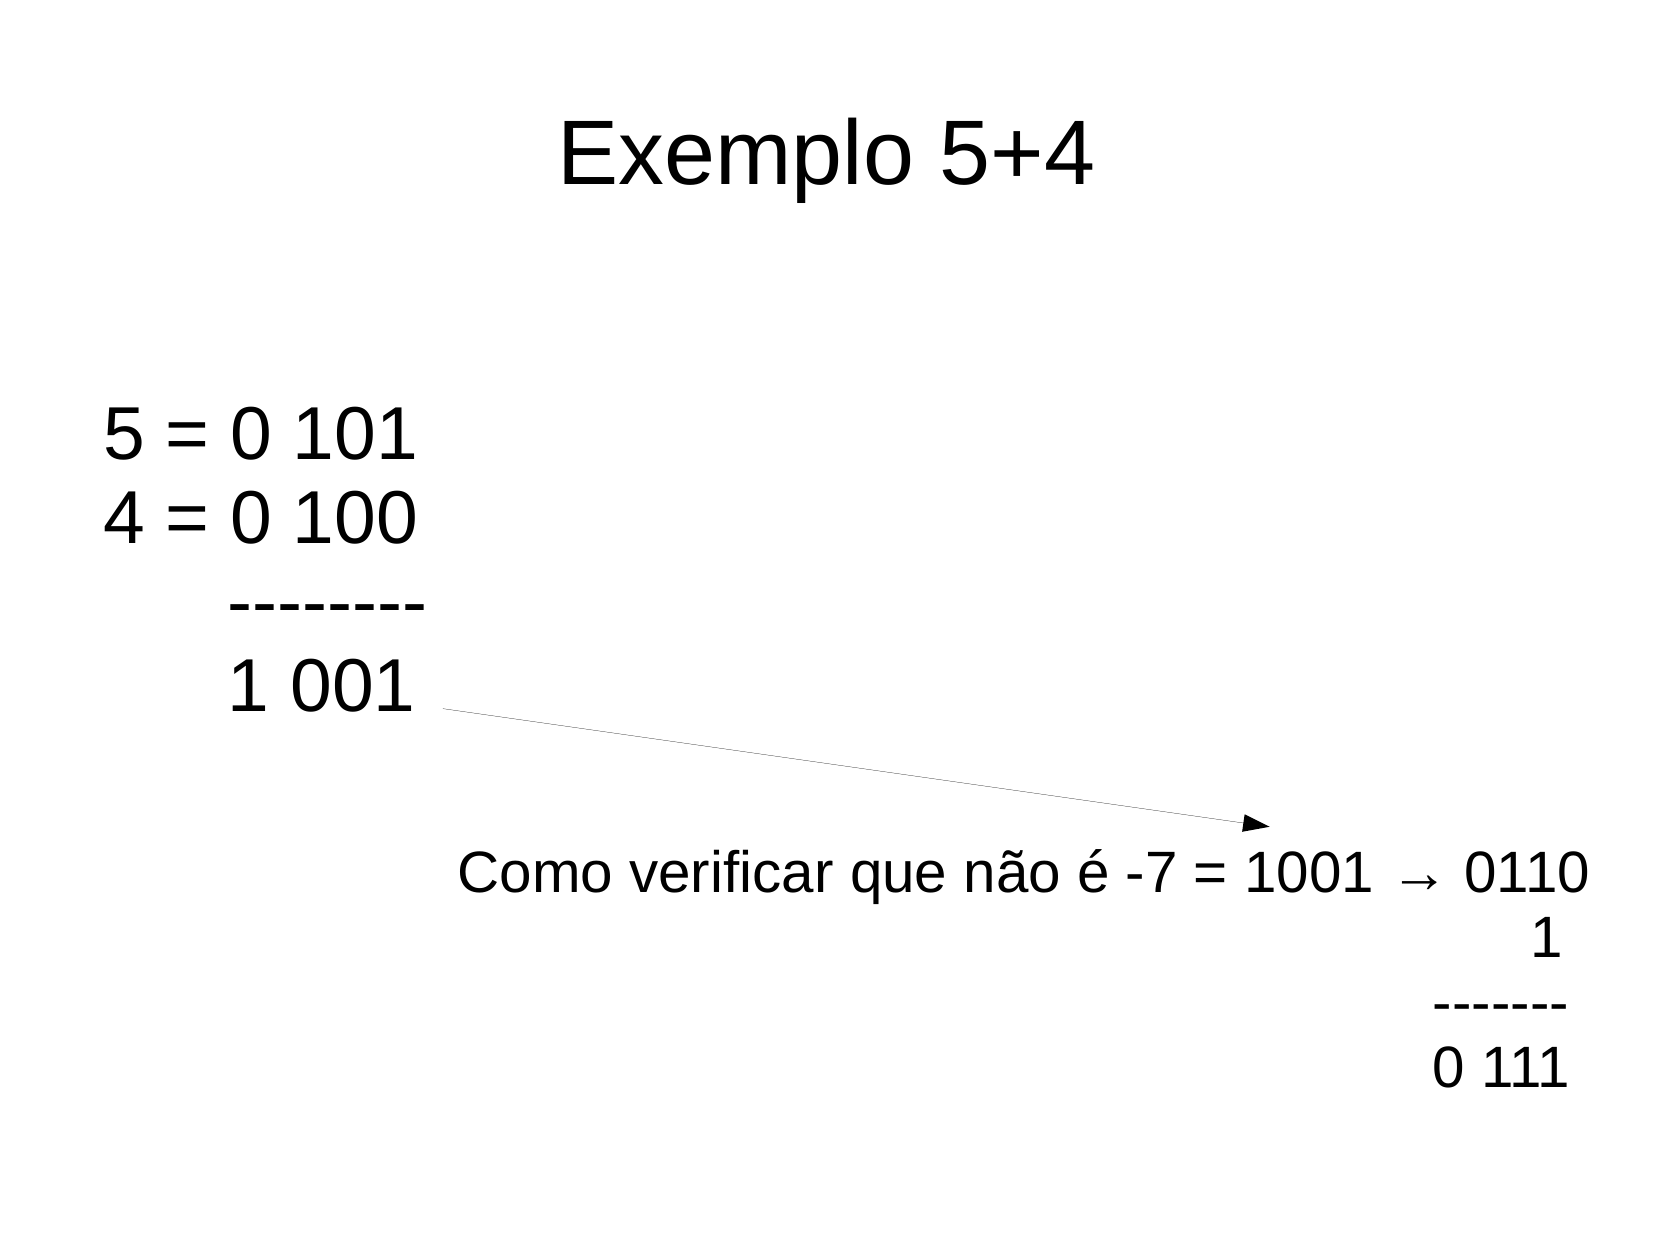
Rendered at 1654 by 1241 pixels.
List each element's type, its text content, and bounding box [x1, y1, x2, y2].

text_box 5 = 0 101 4 = 0 100 -------- 1 001 [88, 383, 1239, 1143]
title Exemplo 5+4 [82, 49, 1571, 257]
text_box Como verificar que não é -7 = 1001 → 0110 1 ------- 0 111 [442, 832, 1610, 1138]
